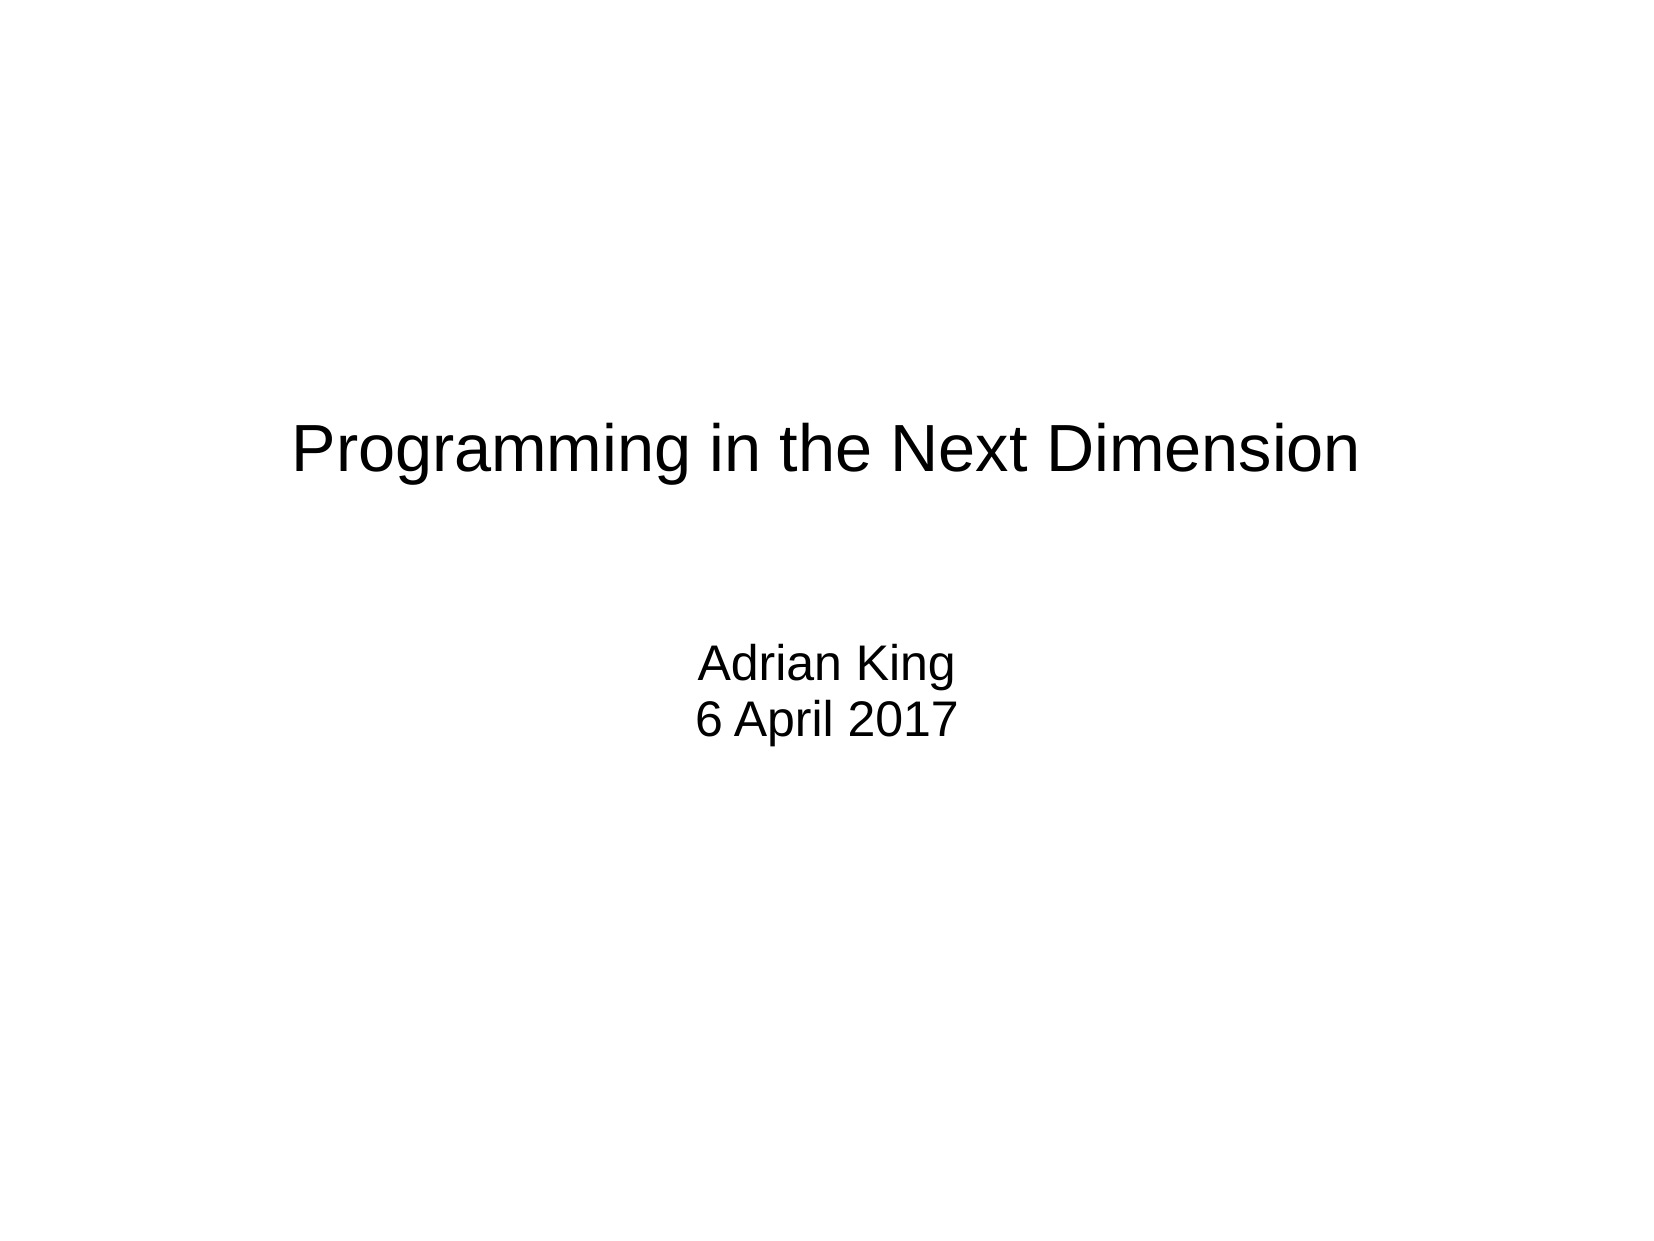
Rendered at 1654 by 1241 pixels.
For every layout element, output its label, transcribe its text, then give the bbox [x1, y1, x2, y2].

subtitle Programming in the Next Dimension Adrian King 6 April 2017 [82, 49, 1571, 1109]
